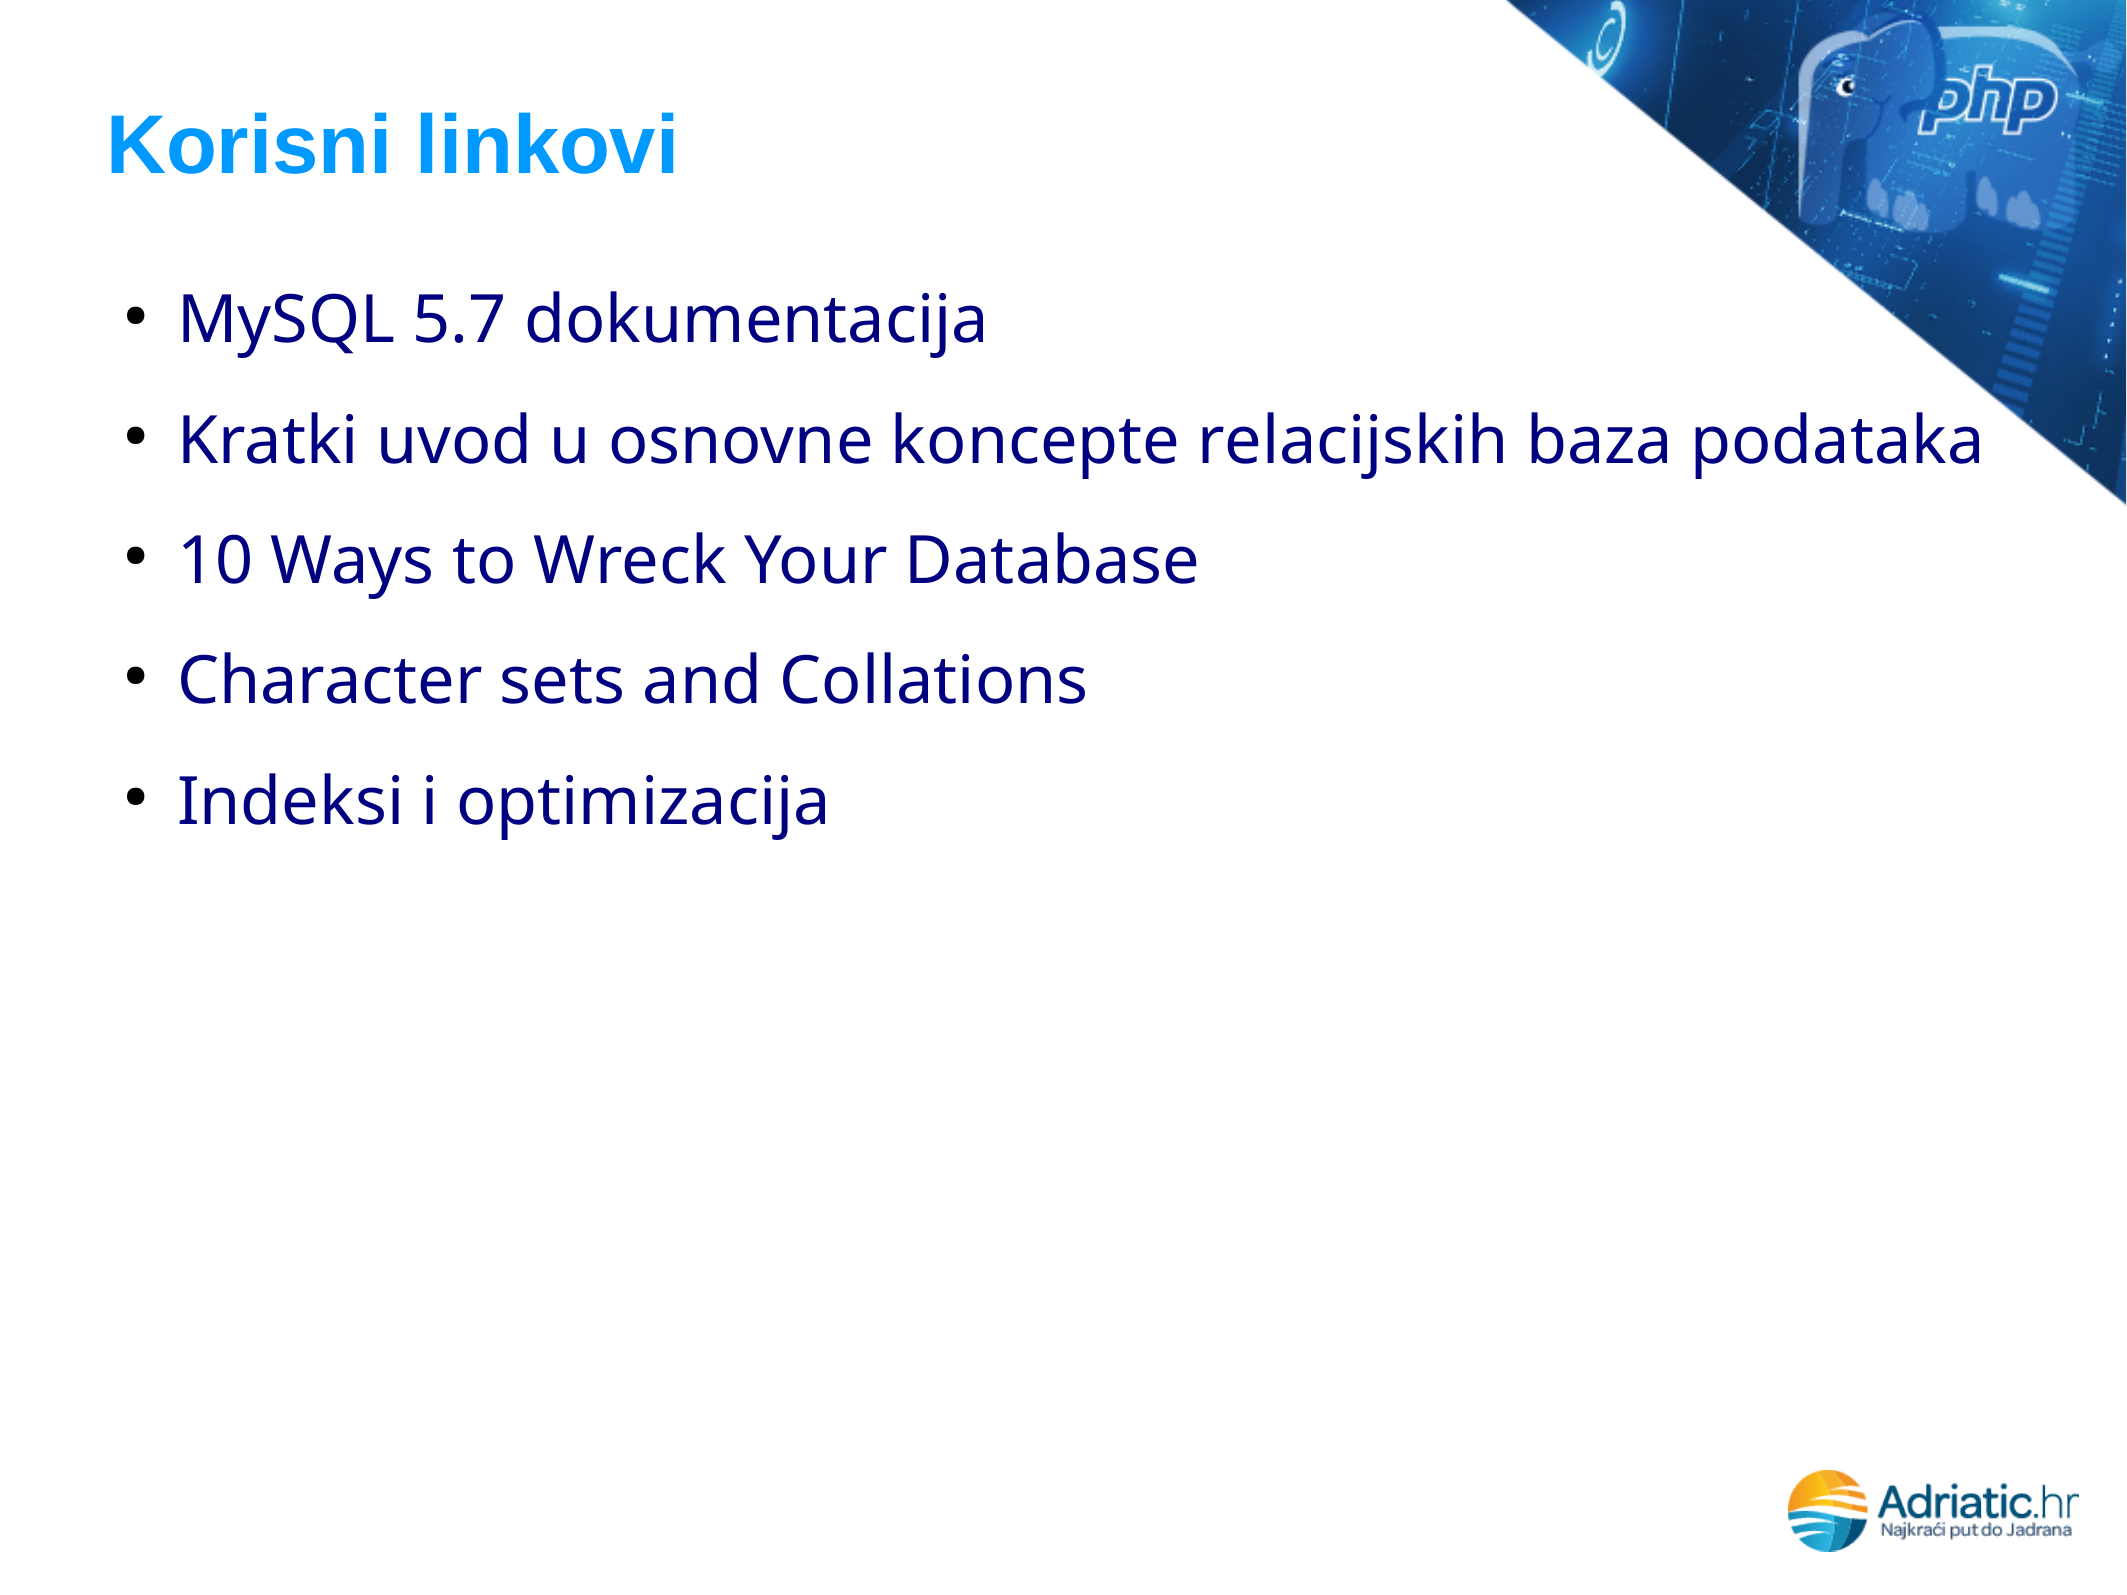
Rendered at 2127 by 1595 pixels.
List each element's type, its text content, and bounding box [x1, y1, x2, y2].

list MySQL 5.7 dokumentacija Kratki uvod u osnovne koncepte relacijskih baza podataka 10 Ways to Wreck Your Database Character sets and Collations Indeksi i optimizacija [106, 271, 2020, 1453]
picture [1505, 0, 2127, 625]
title Korisni linkovi [106, 70, 1630, 219]
picture [1788, 1470, 2079, 1552]
